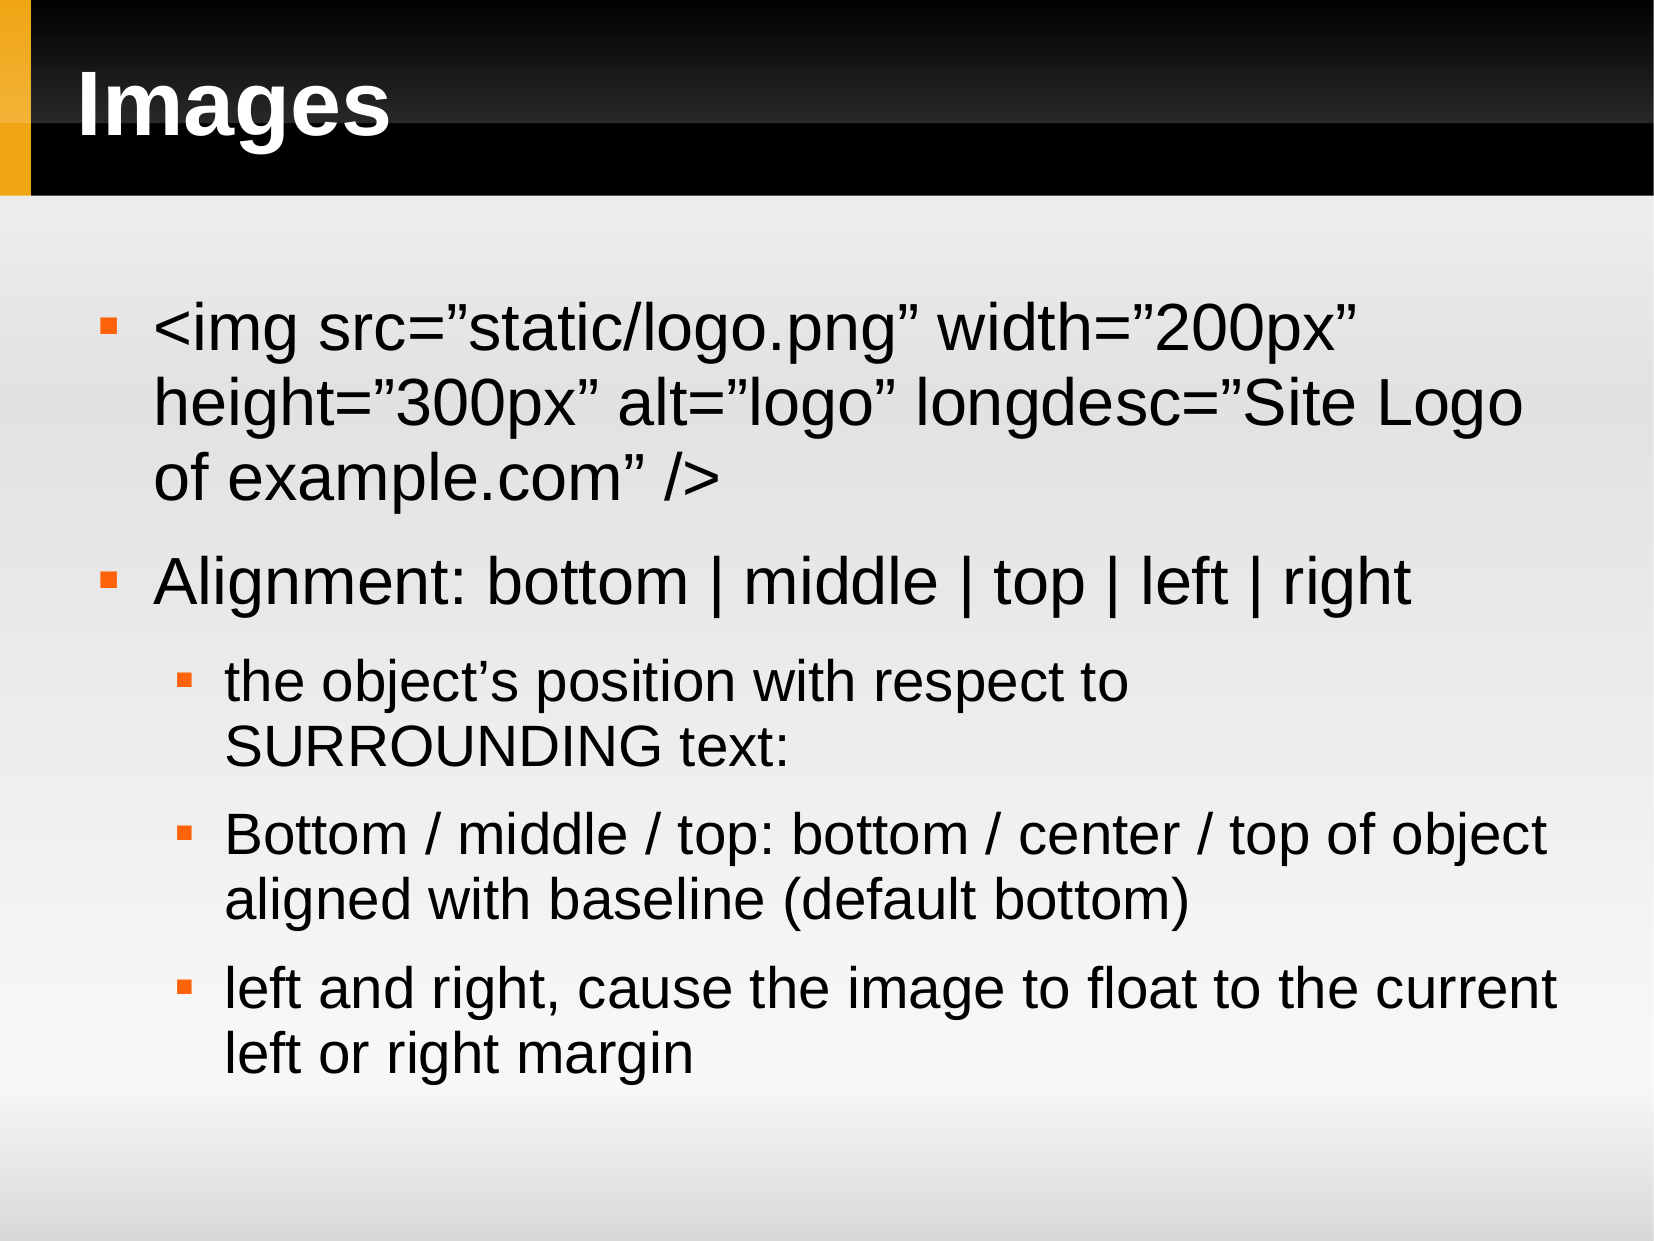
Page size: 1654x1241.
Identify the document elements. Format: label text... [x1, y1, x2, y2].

title Images [76, 0, 1565, 208]
picture [0, 0, 1654, 1241]
list <img src=”static/logo.png” width=”200px” height=”300px” alt=”logo” longdesc=”Site Logo of example.com” /> Alignment: bottom | middle | top | left | right the object’s position with respect to SURROUNDING text: Bottom / middle / top: bottom / center / top of object aligned with baseline (default bottom) left and right, cause the image to float to the current left or right margin [82, 290, 1571, 1109]
